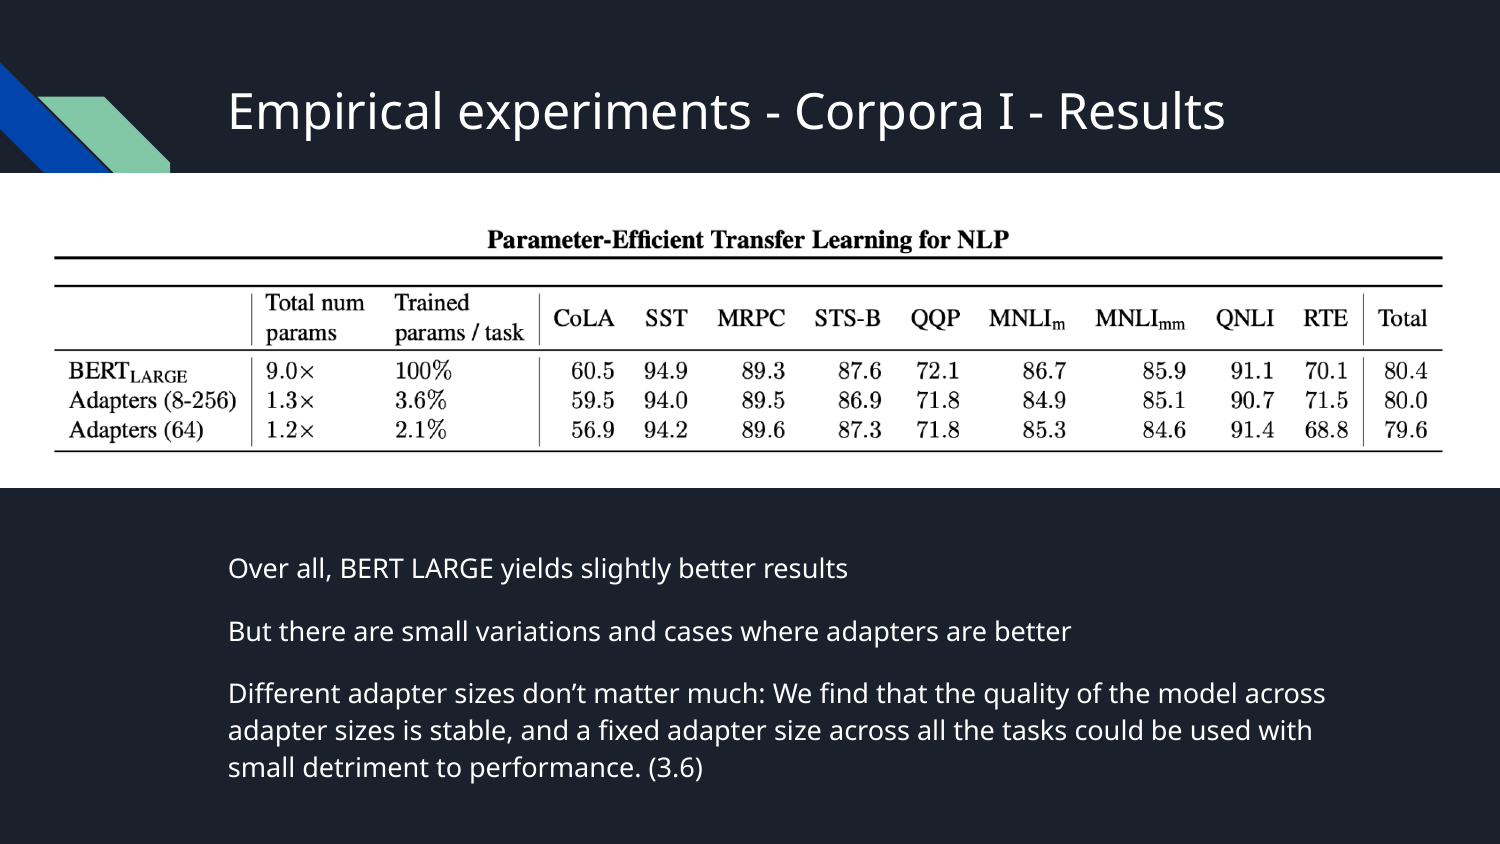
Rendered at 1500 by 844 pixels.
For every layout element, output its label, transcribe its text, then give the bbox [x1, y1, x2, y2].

list Over all, BERT LARGE yields slightly better results But there are small variations and cases where adapters are better Different adapter sizes don’t matter much: We find that the quality of the model across adapter sizes is stable, and a fixed adapter size across all the tasks could be used with small detriment to performance. (3.6) [212, 532, 1368, 808]
picture [0, 173, 1500, 488]
title Empirical experiments - Corpora I - Results [212, 64, 1368, 173]
